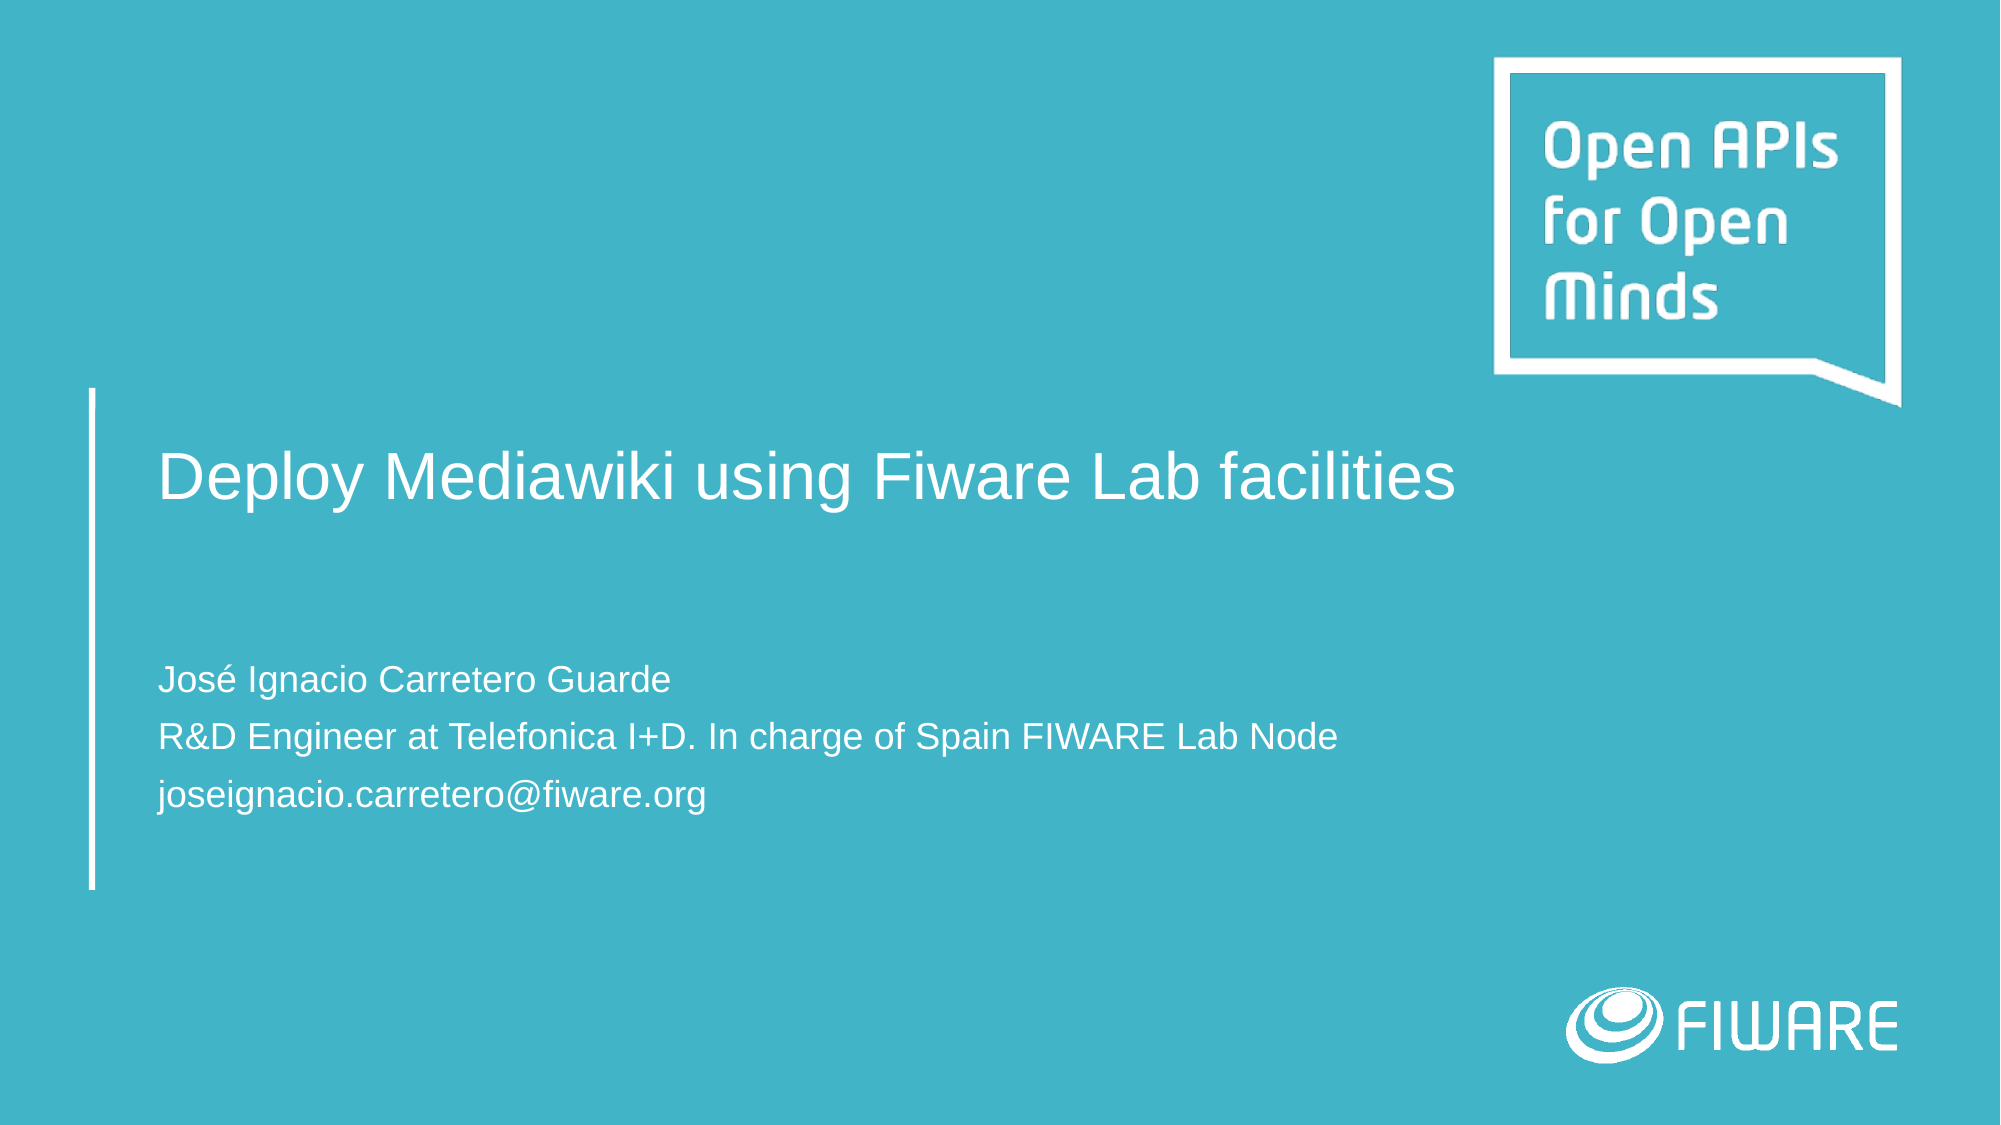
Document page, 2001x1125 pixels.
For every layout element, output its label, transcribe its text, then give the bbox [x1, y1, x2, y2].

picture [1486, 49, 1919, 409]
picture [1548, 963, 1919, 1080]
title Deploy Mediawiki using Fiware Lab facilities [142, 417, 1536, 559]
subtitle José Ignacio Carretero Guarde R&D Engineer at Telefonica I+D. In charge of Spain FIWARE Lab Node joseignacio.carretero@fiware.org [142, 639, 1843, 842]
